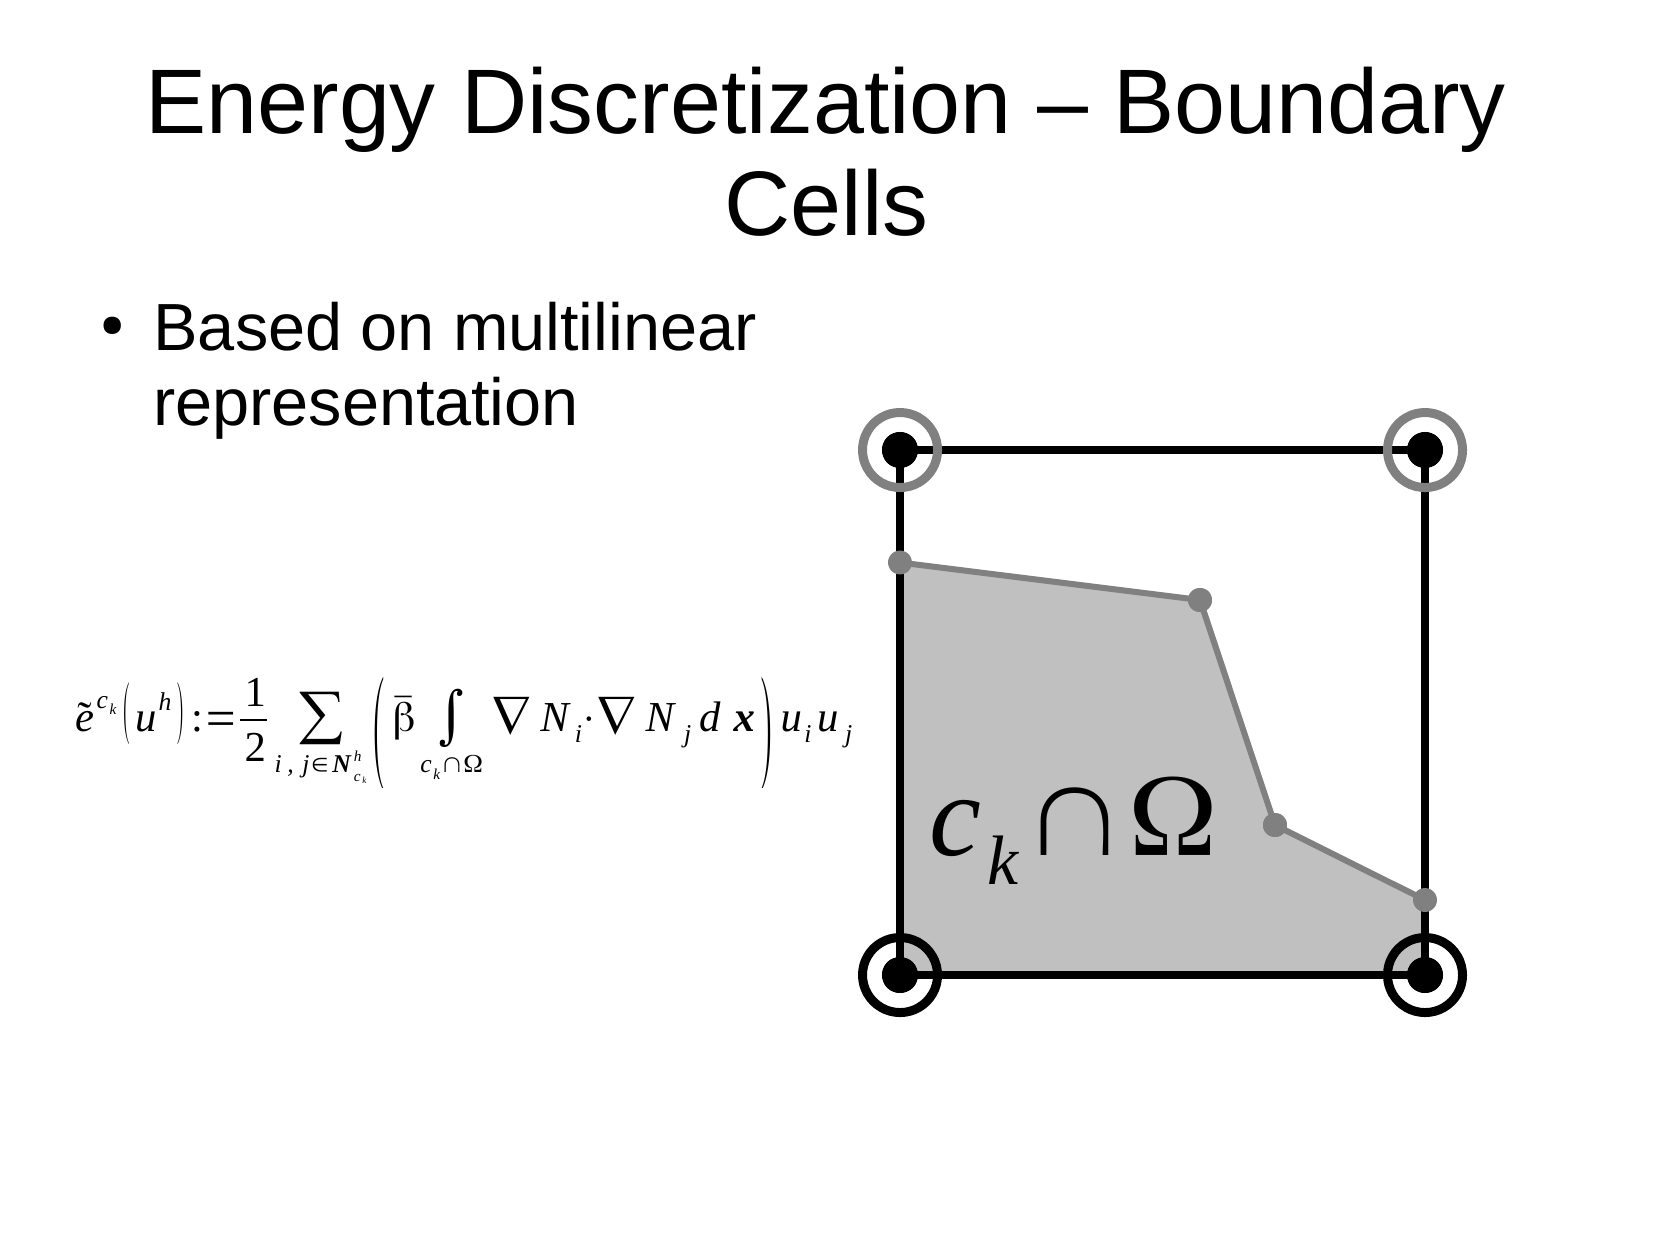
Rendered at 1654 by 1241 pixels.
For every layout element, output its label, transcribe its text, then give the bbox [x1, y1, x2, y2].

title Energy Discretization – Boundary Cells [82, 49, 1571, 257]
list Based on multilinear representation [82, 290, 809, 451]
text_box [1393, 943, 1421, 971]
chart [900, 750, 1249, 901]
text_box [904, 568, 1246, 750]
text_box [904, 943, 932, 971]
text_box [904, 760, 1421, 971]
chart [64, 667, 863, 788]
